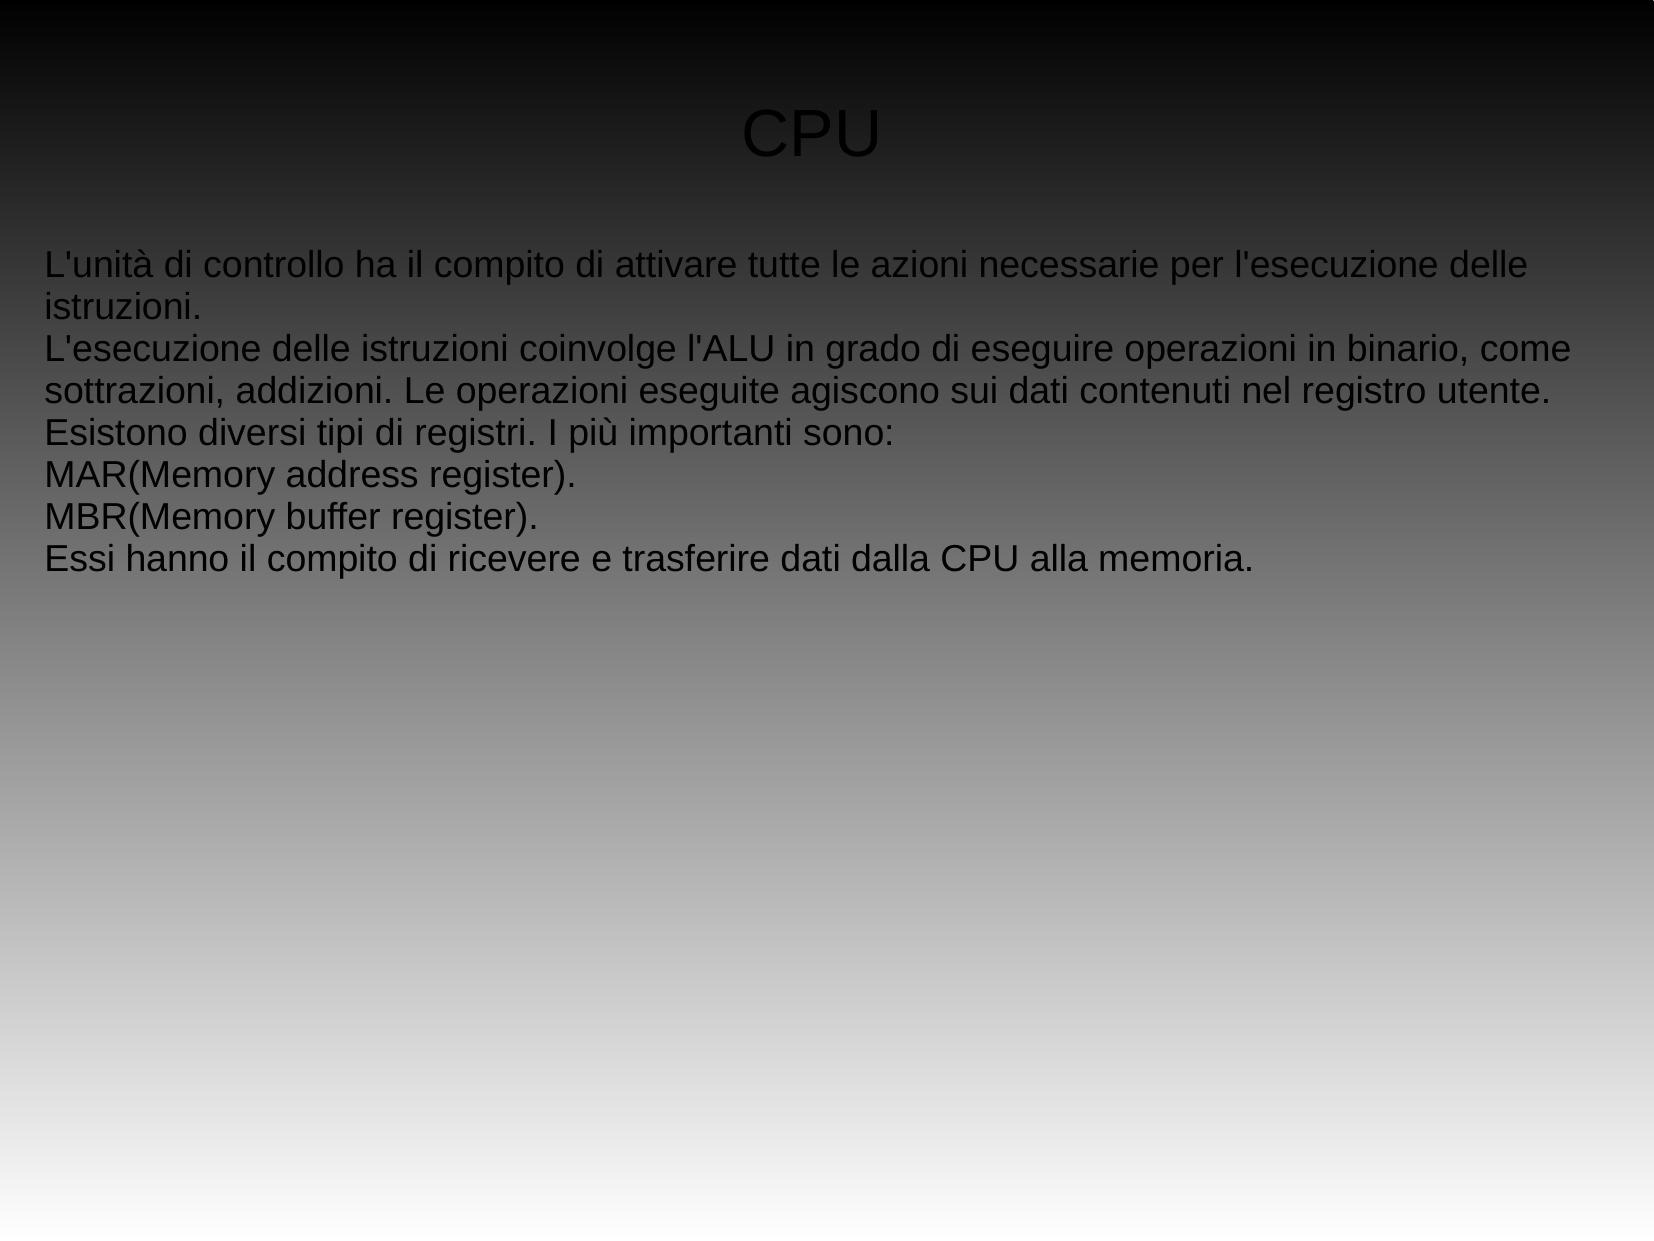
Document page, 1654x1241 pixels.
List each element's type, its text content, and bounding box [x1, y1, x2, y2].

text_box L'unità di controllo ha il compito di attivare tutte le azioni necessarie per l'esecuzione delle istruzioni. L'esecuzione delle istruzioni coinvolge l'ALU in grado di eseguire operazioni in binario, come sottrazioni, addizioni. Le operazioni eseguite agiscono sui dati contenuti nel registro utente. Esistono diversi tipi di registri. I più importanti sono: MAR(Memory address register). MBR(Memory buffer register). Essi hanno il compito di ricevere e trasferire dati dalla CPU alla memoria. [29, 236, 1654, 650]
text_box CPU [295, 88, 1329, 179]
